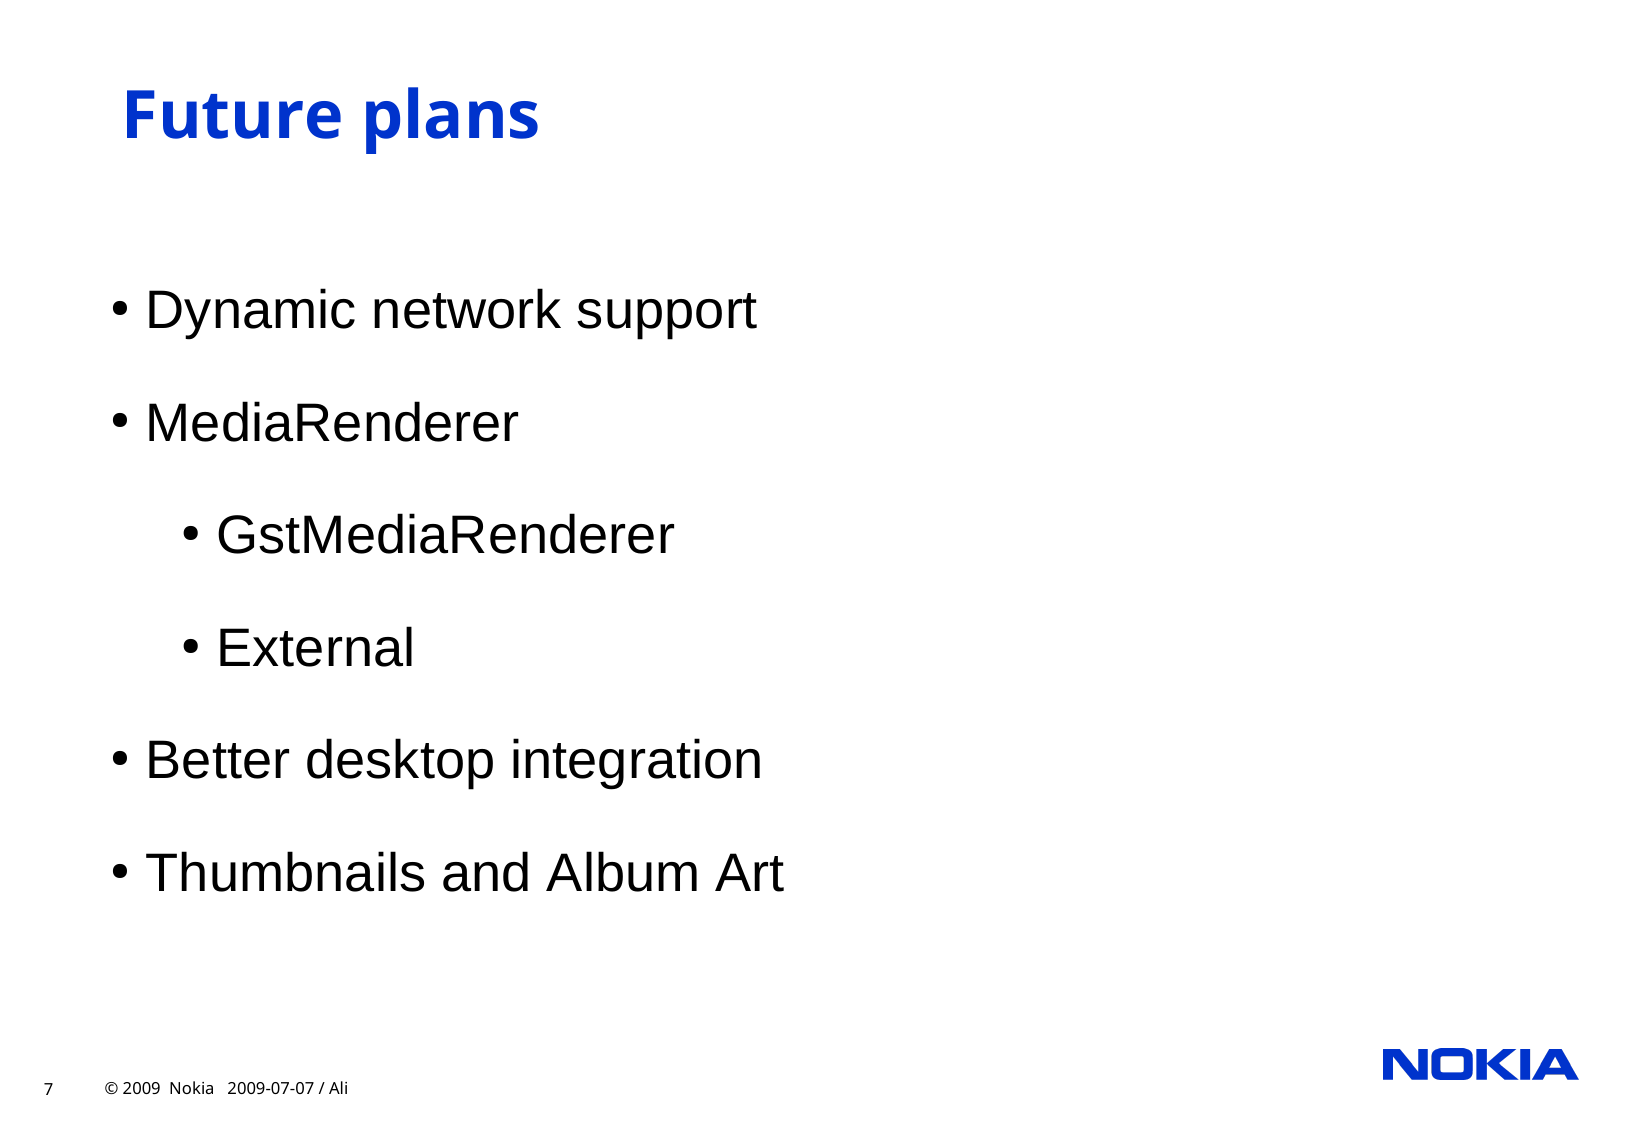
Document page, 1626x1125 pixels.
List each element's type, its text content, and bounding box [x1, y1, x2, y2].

title Future plans [121, 37, 901, 188]
picture [1383, 1048, 1579, 1080]
text_box Dynamic network support MediaRenderer GstMediaRenderer External Better desktop integration Thumbnails and Album Art [75, 224, 1515, 928]
